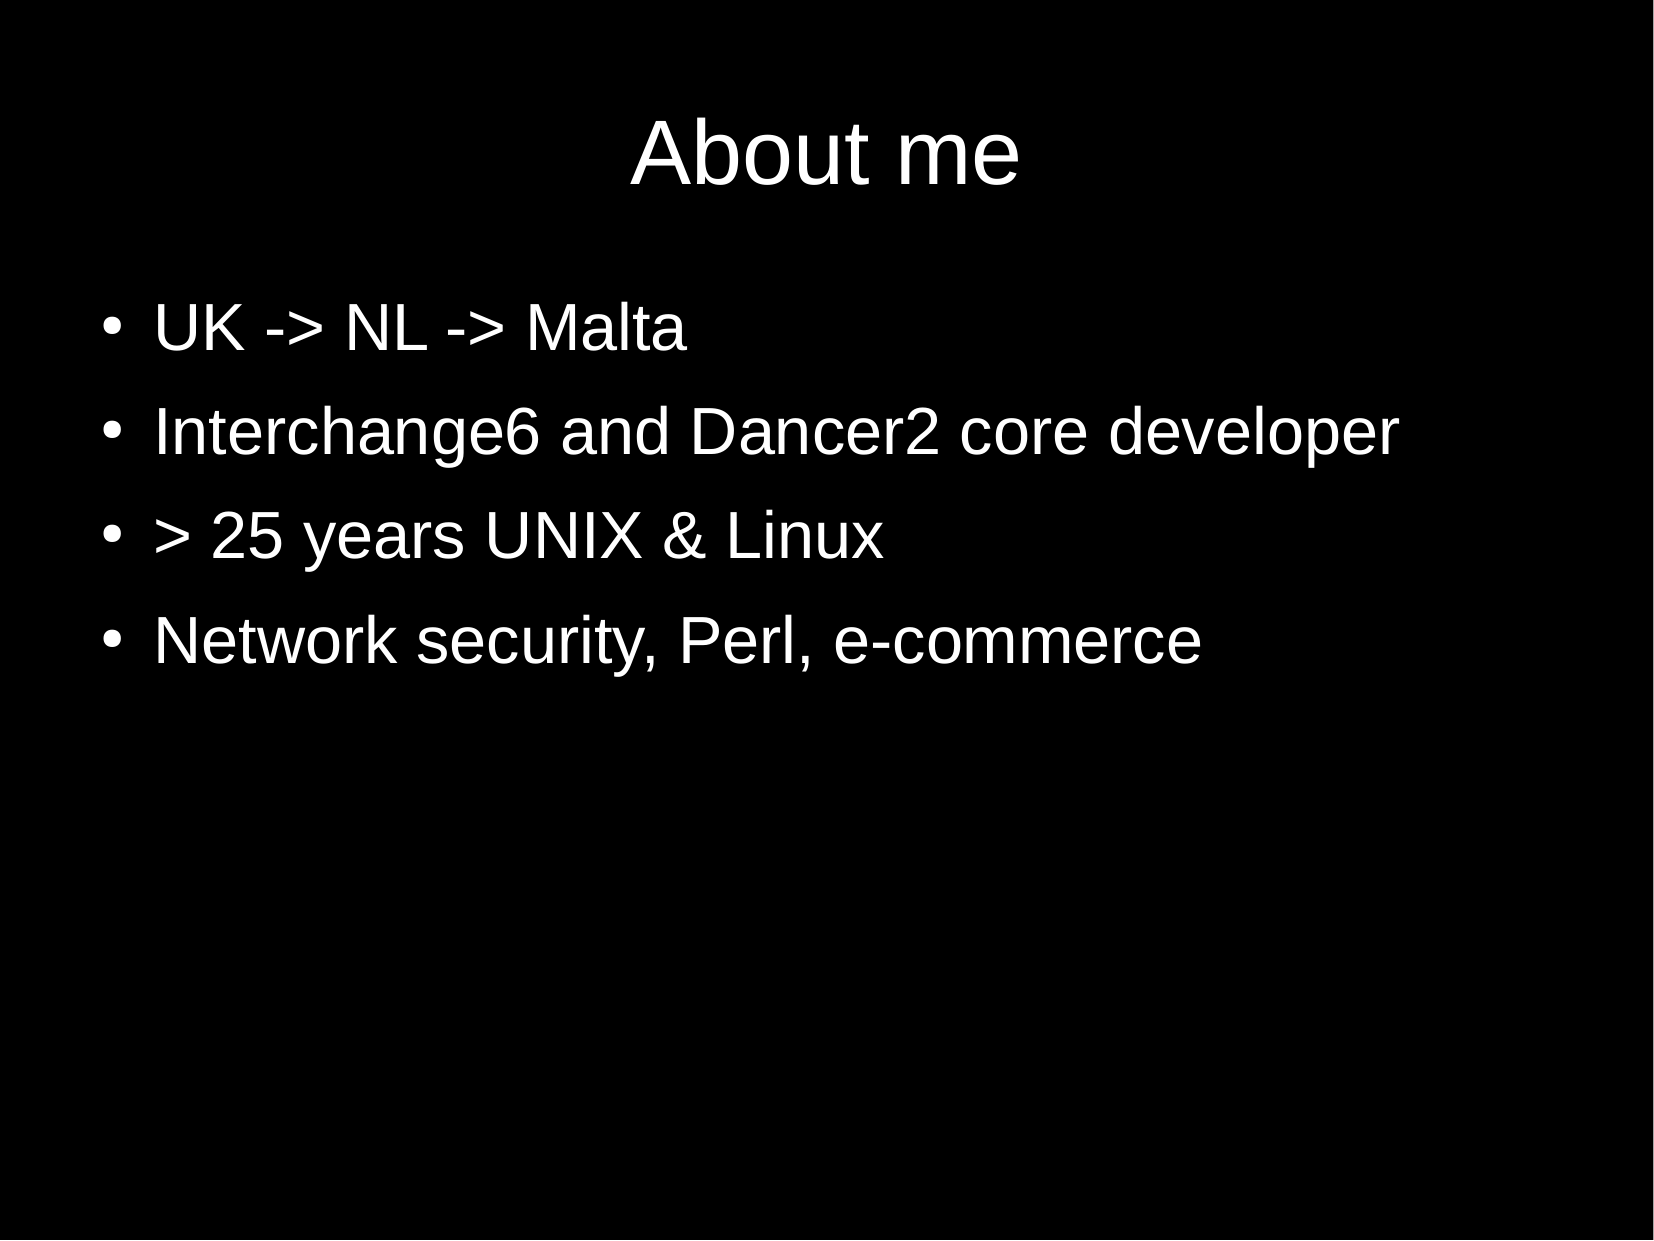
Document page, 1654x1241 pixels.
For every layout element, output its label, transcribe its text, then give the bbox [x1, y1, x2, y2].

list UK -> NL -> Malta Interchange6 and Dancer2 core developer > 25 years UNIX & Linux Network security, Perl, e-commerce [82, 290, 1571, 1010]
title About me [82, 49, 1571, 257]
